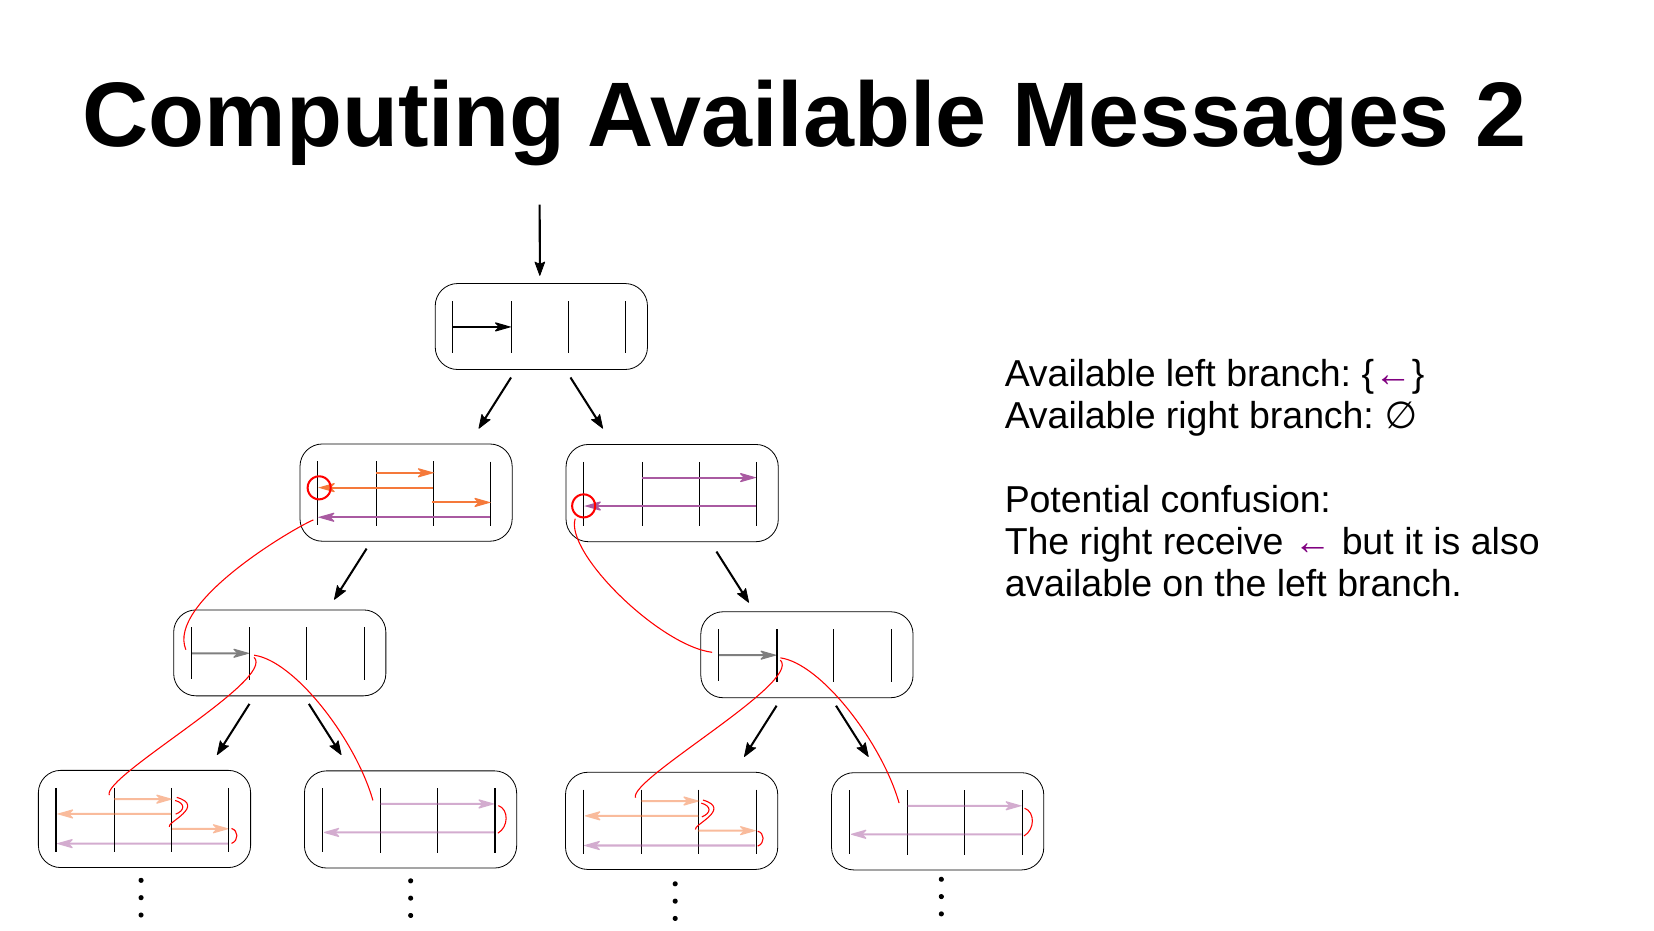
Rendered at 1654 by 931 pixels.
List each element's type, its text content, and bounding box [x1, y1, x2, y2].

text_box Available left branch: {←} Available right branch: ∅ Potential confusion: The right receive ← but it is also available on the left branch. [990, 345, 1591, 612]
picture [37, 204, 1045, 921]
title Computing Available Messages 2 [82, 37, 1571, 193]
